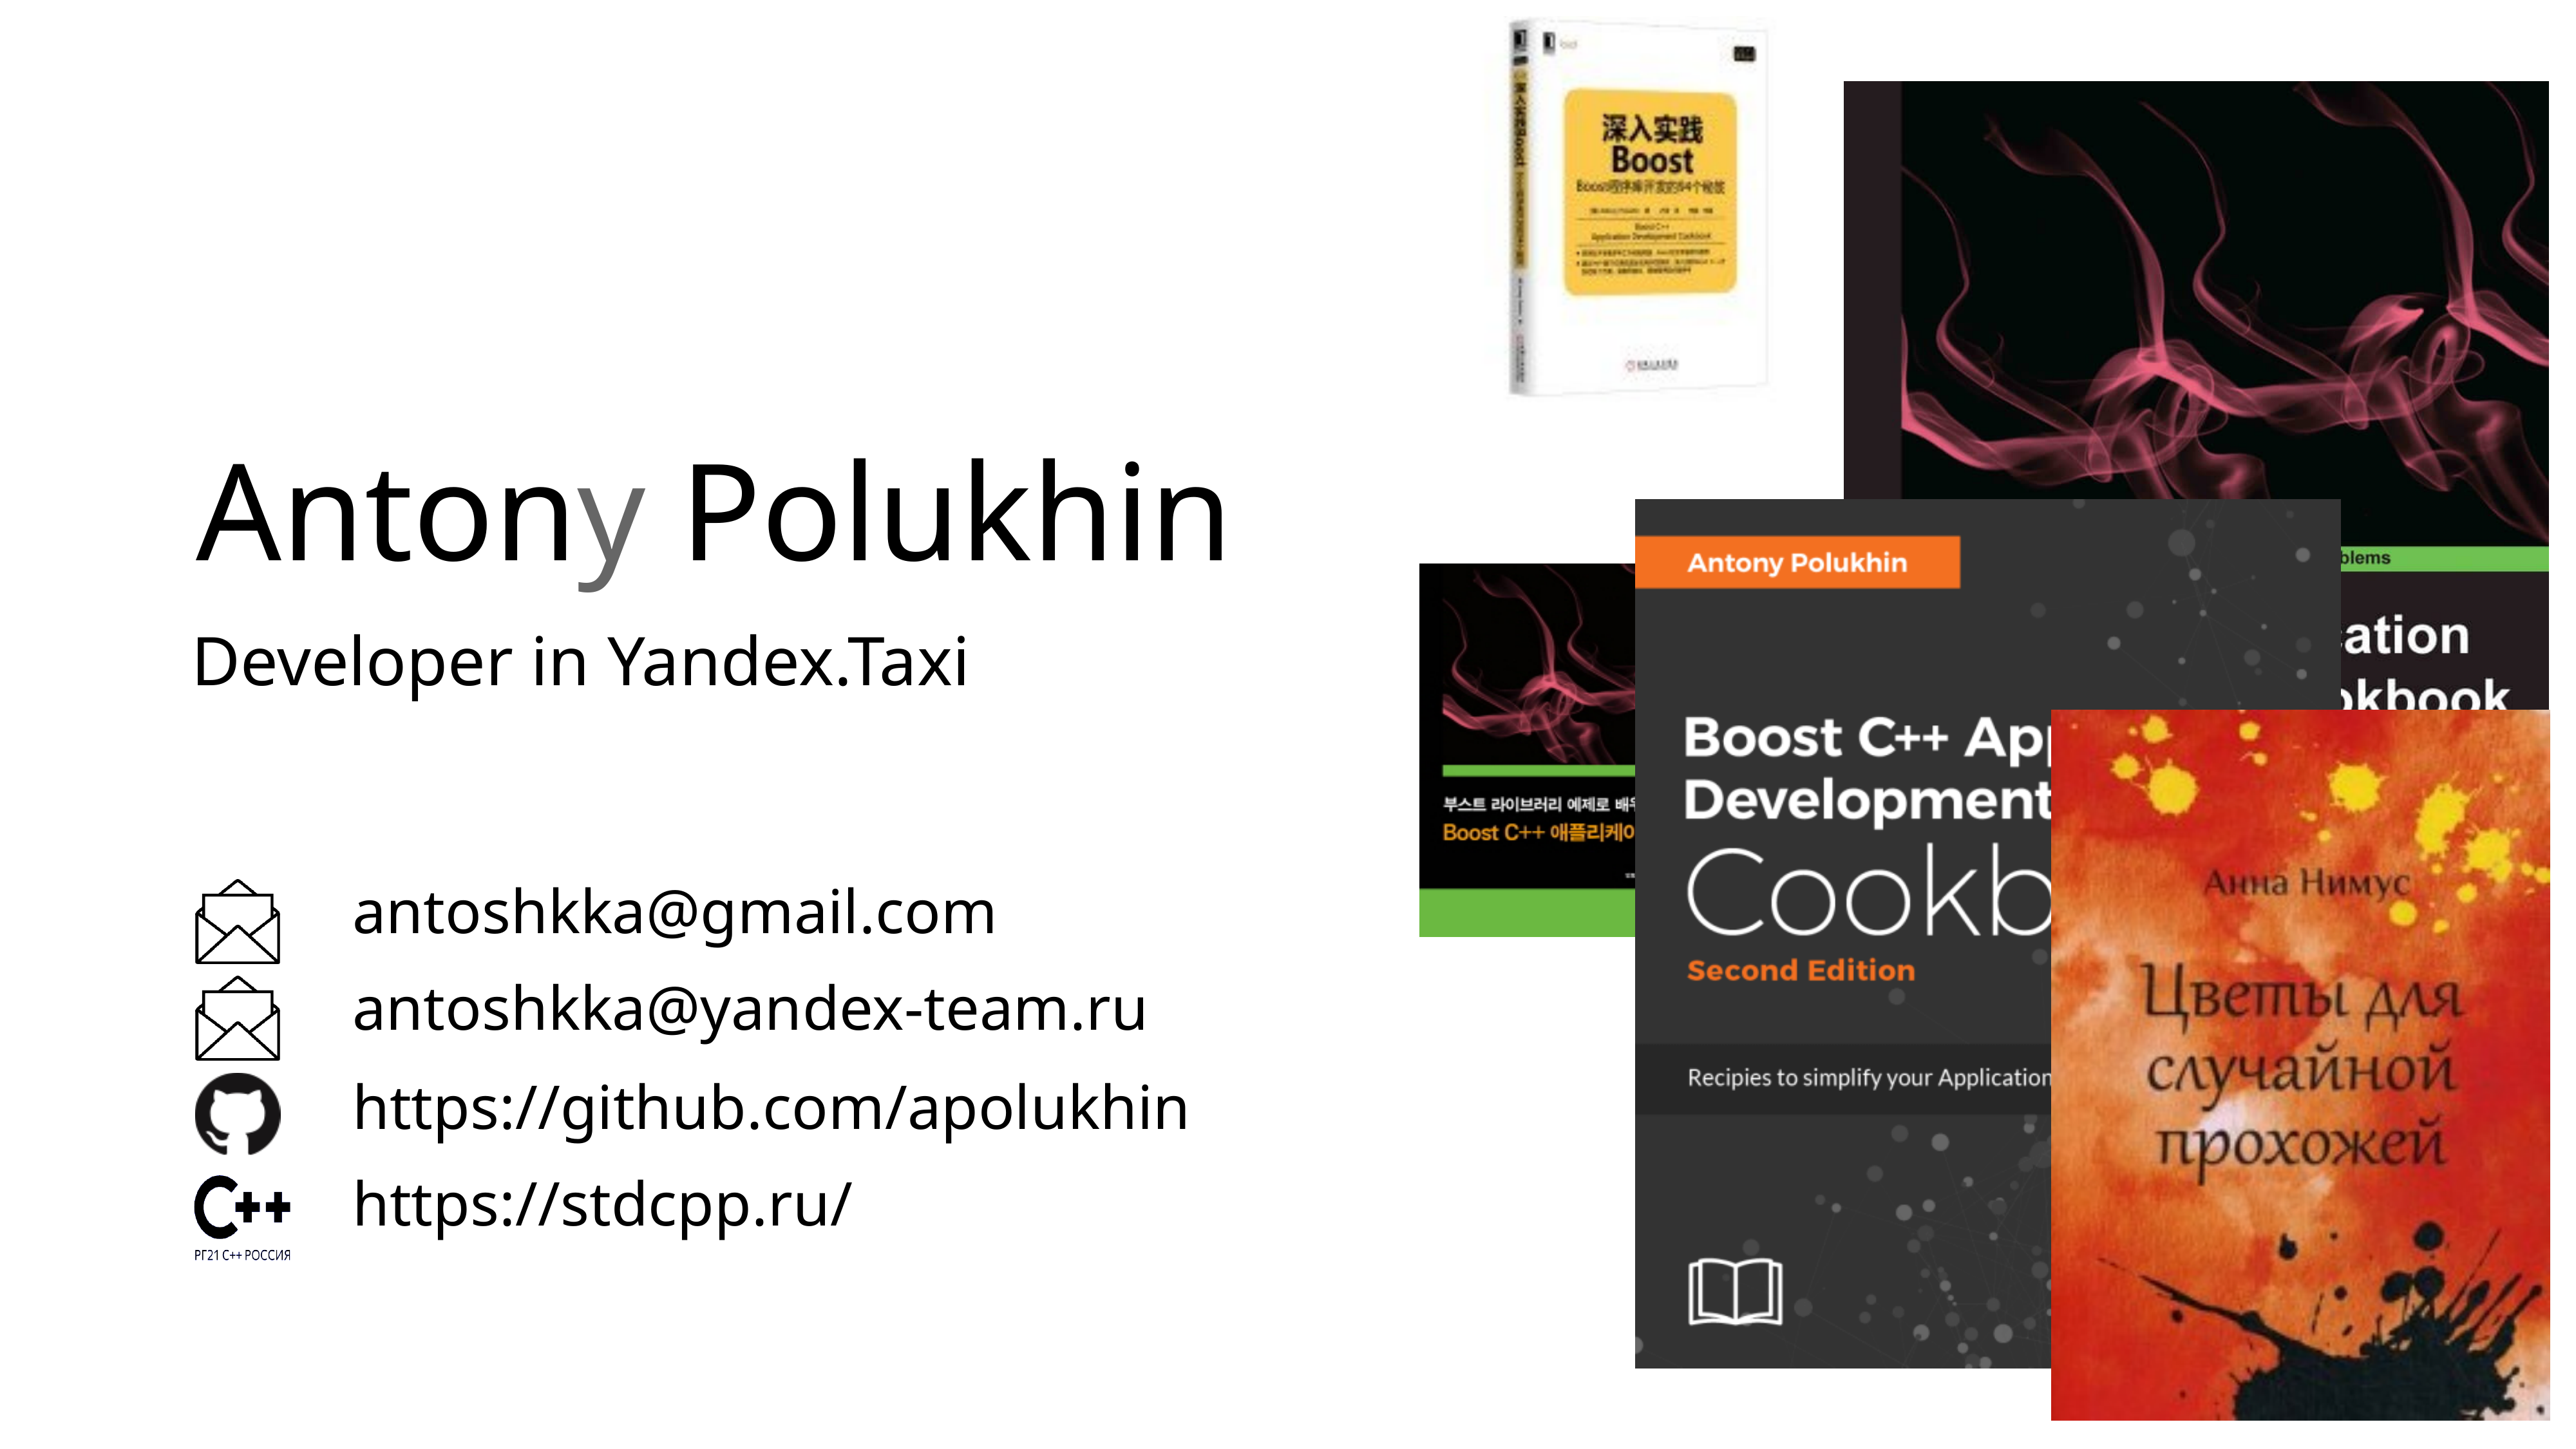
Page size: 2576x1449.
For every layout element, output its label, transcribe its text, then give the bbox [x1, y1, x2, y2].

list antoshkka@yandex-team.ru [343, 980, 1388, 1042]
title Antony Polukhin [187, 440, 1824, 619]
picture [195, 975, 280, 1061]
list https://github.com/apolukhin [343, 1077, 1388, 1144]
picture [1447, 16, 1832, 402]
picture [172, 1073, 312, 1287]
list Developer in Yandex.Taxi [190, 618, 1824, 788]
list antoshkka@gmail.com [343, 881, 1388, 948]
picture [195, 878, 280, 964]
list https://stdcpp.ru/ [343, 1173, 1388, 1240]
picture [1419, 81, 2550, 1421]
